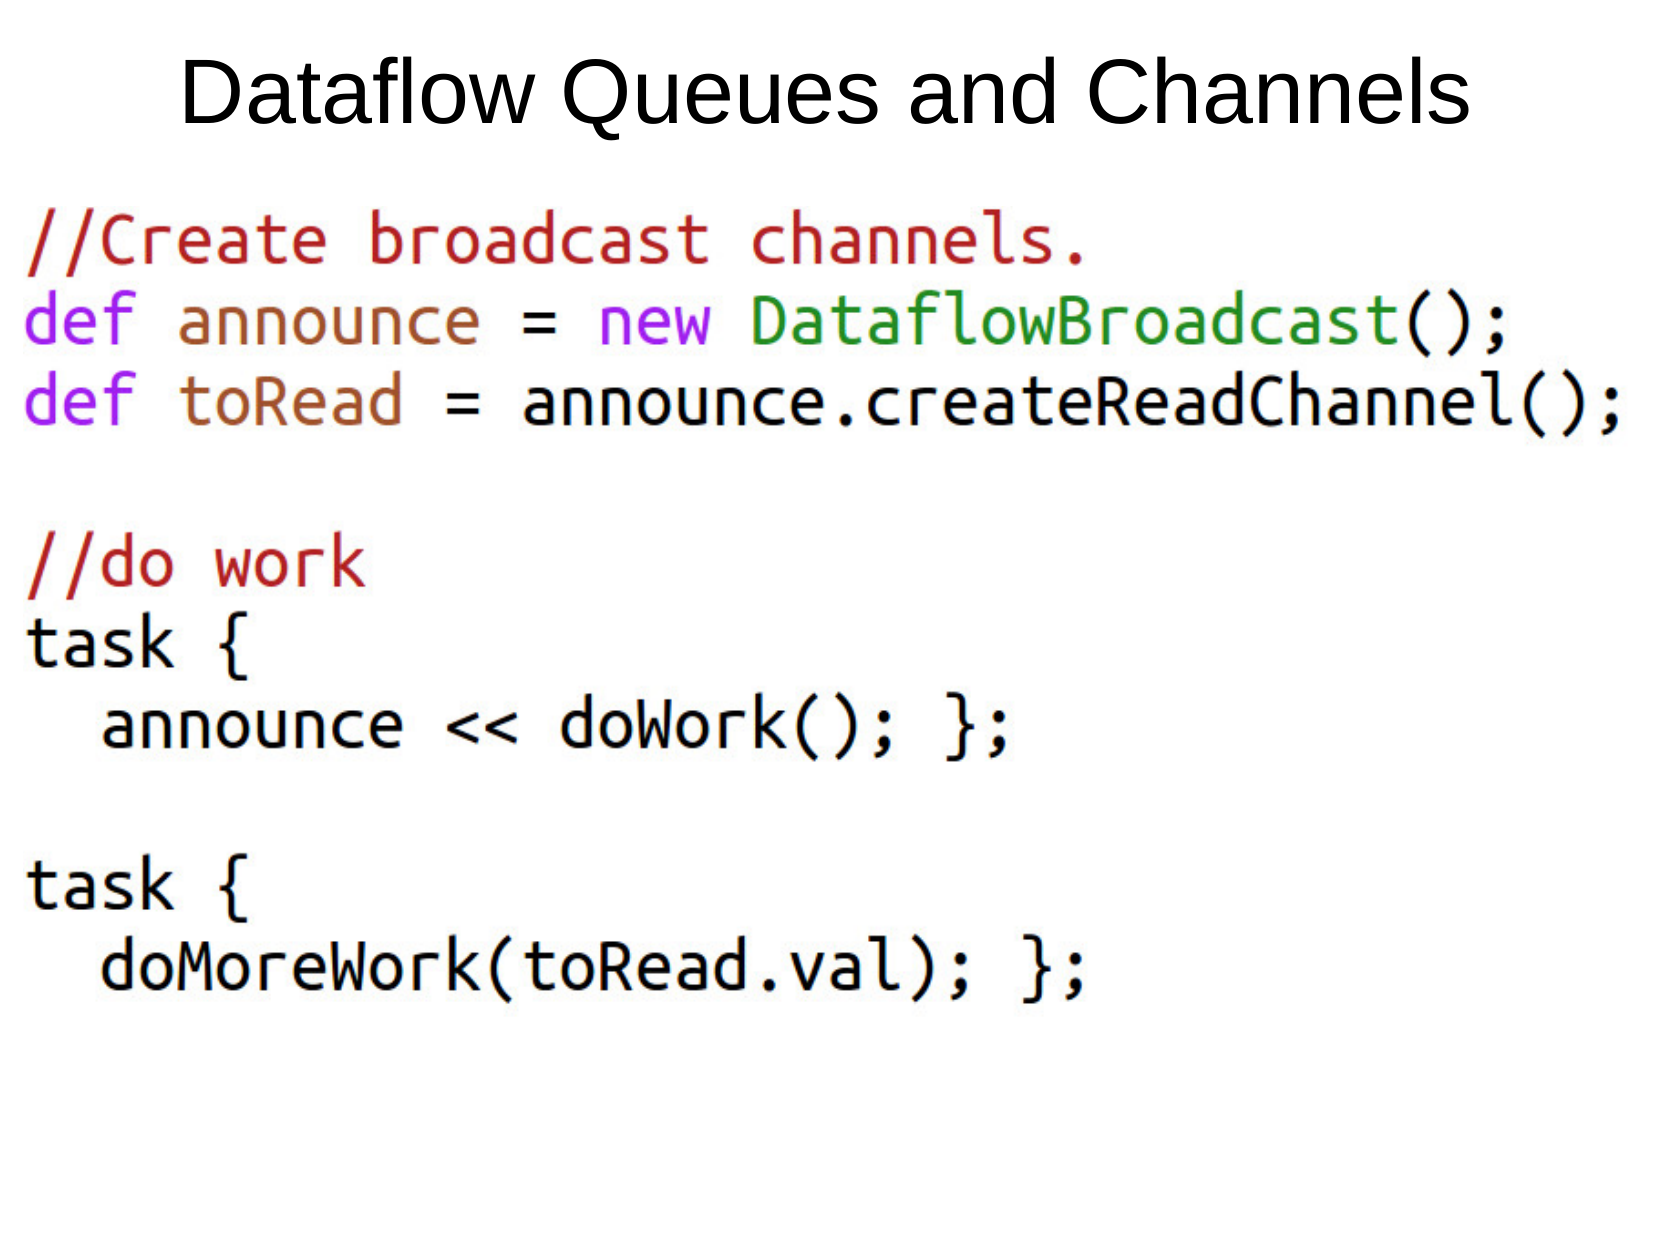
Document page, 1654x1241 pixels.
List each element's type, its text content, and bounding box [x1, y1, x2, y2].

picture [23, 206, 1629, 1032]
title Dataflow Queues and Channels [82, 40, 1571, 144]
